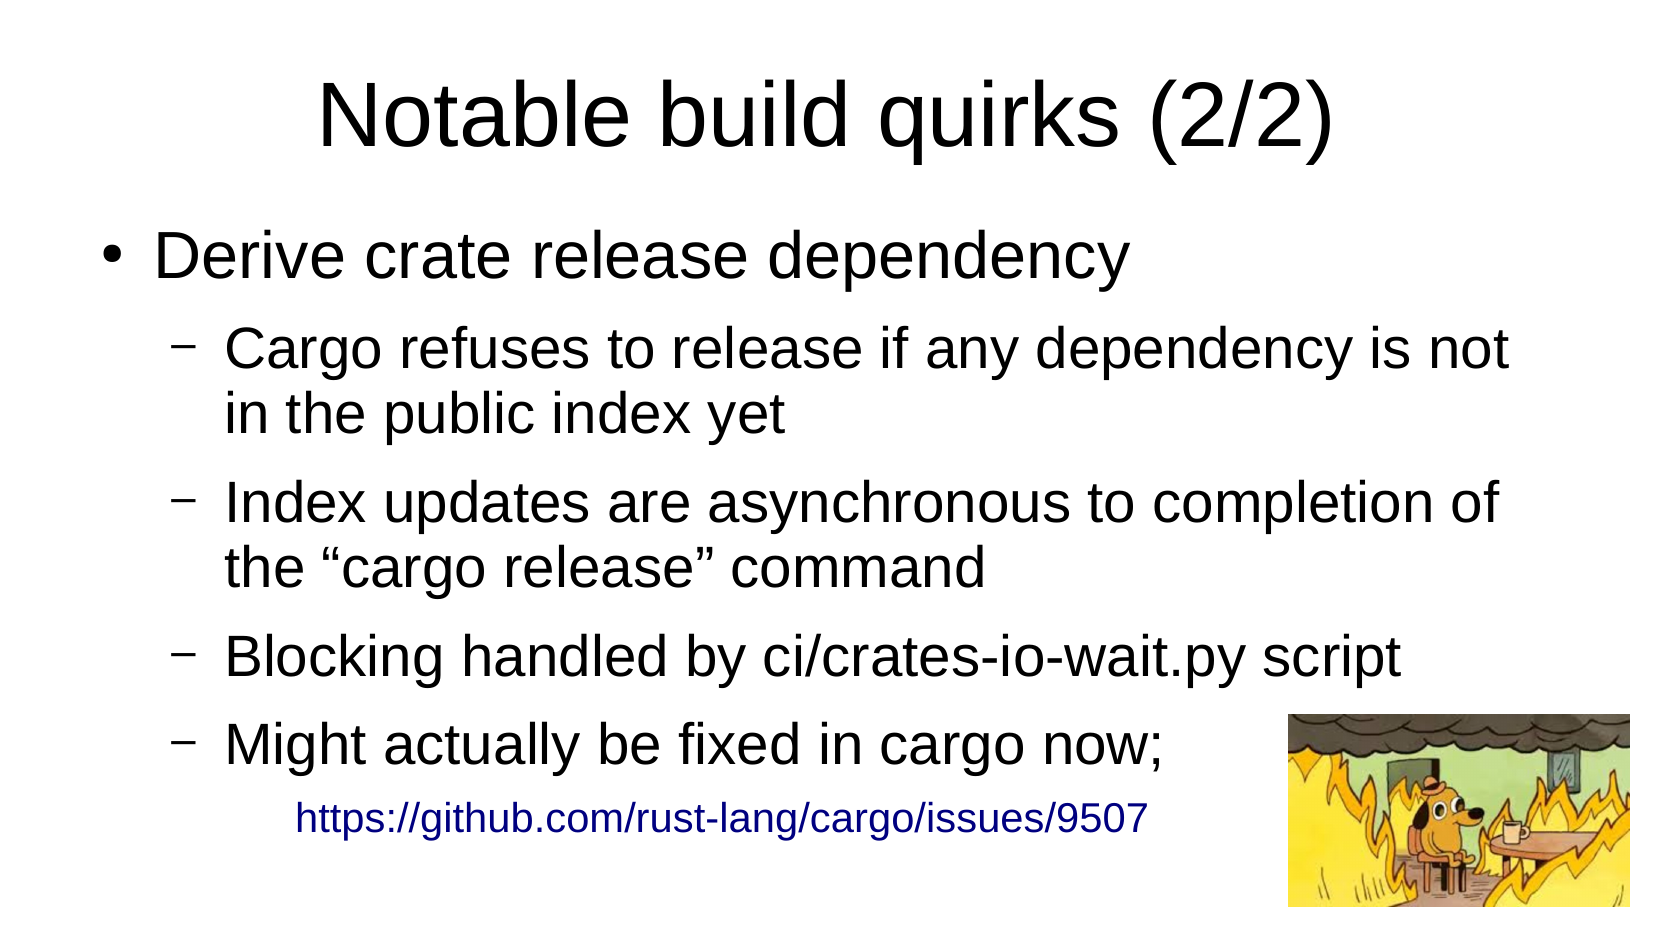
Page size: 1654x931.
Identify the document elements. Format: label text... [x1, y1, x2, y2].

picture [1288, 714, 1630, 907]
title Notable build quirks (2/2) [82, 37, 1571, 193]
list Derive crate release dependency Cargo refuses to release if any dependency is not in the public index yet Index updates are asynchronous to completion of the “cargo release” command Blocking handled by ci/crates-io-wait.py script Might actually be fixed in cargo now; https://github.com/rust-lang/cargo/issues/9507 [82, 217, 1571, 901]
